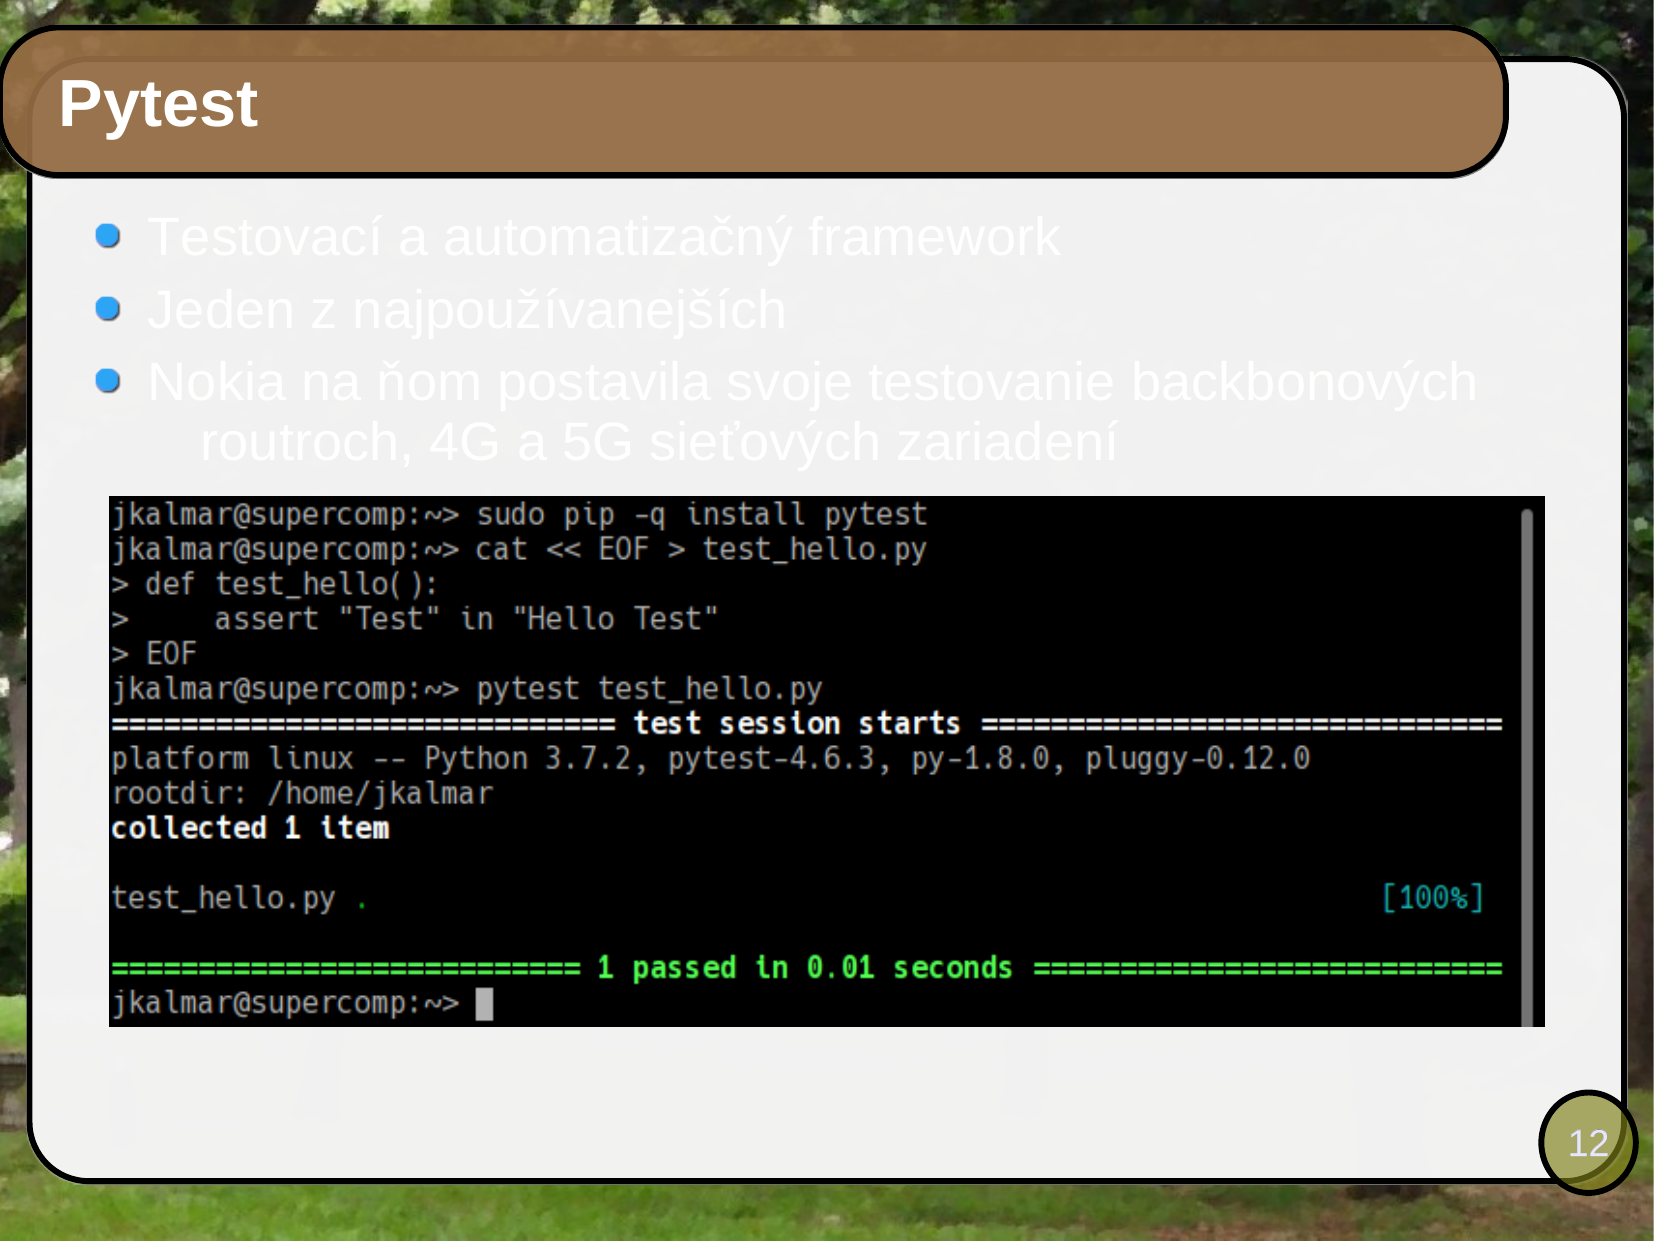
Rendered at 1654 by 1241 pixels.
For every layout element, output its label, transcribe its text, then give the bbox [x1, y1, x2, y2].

title Pytest [59, 29, 1447, 178]
picture [0, 0, 1654, 1241]
picture [109, 496, 1545, 1027]
list Testovací a automatizačný framework Jeden z najpoužívanejších Nokia na ňom postavila svoje testovanie backbonových routroch, 4G a 5G sieťových zariadení [59, 206, 1595, 618]
